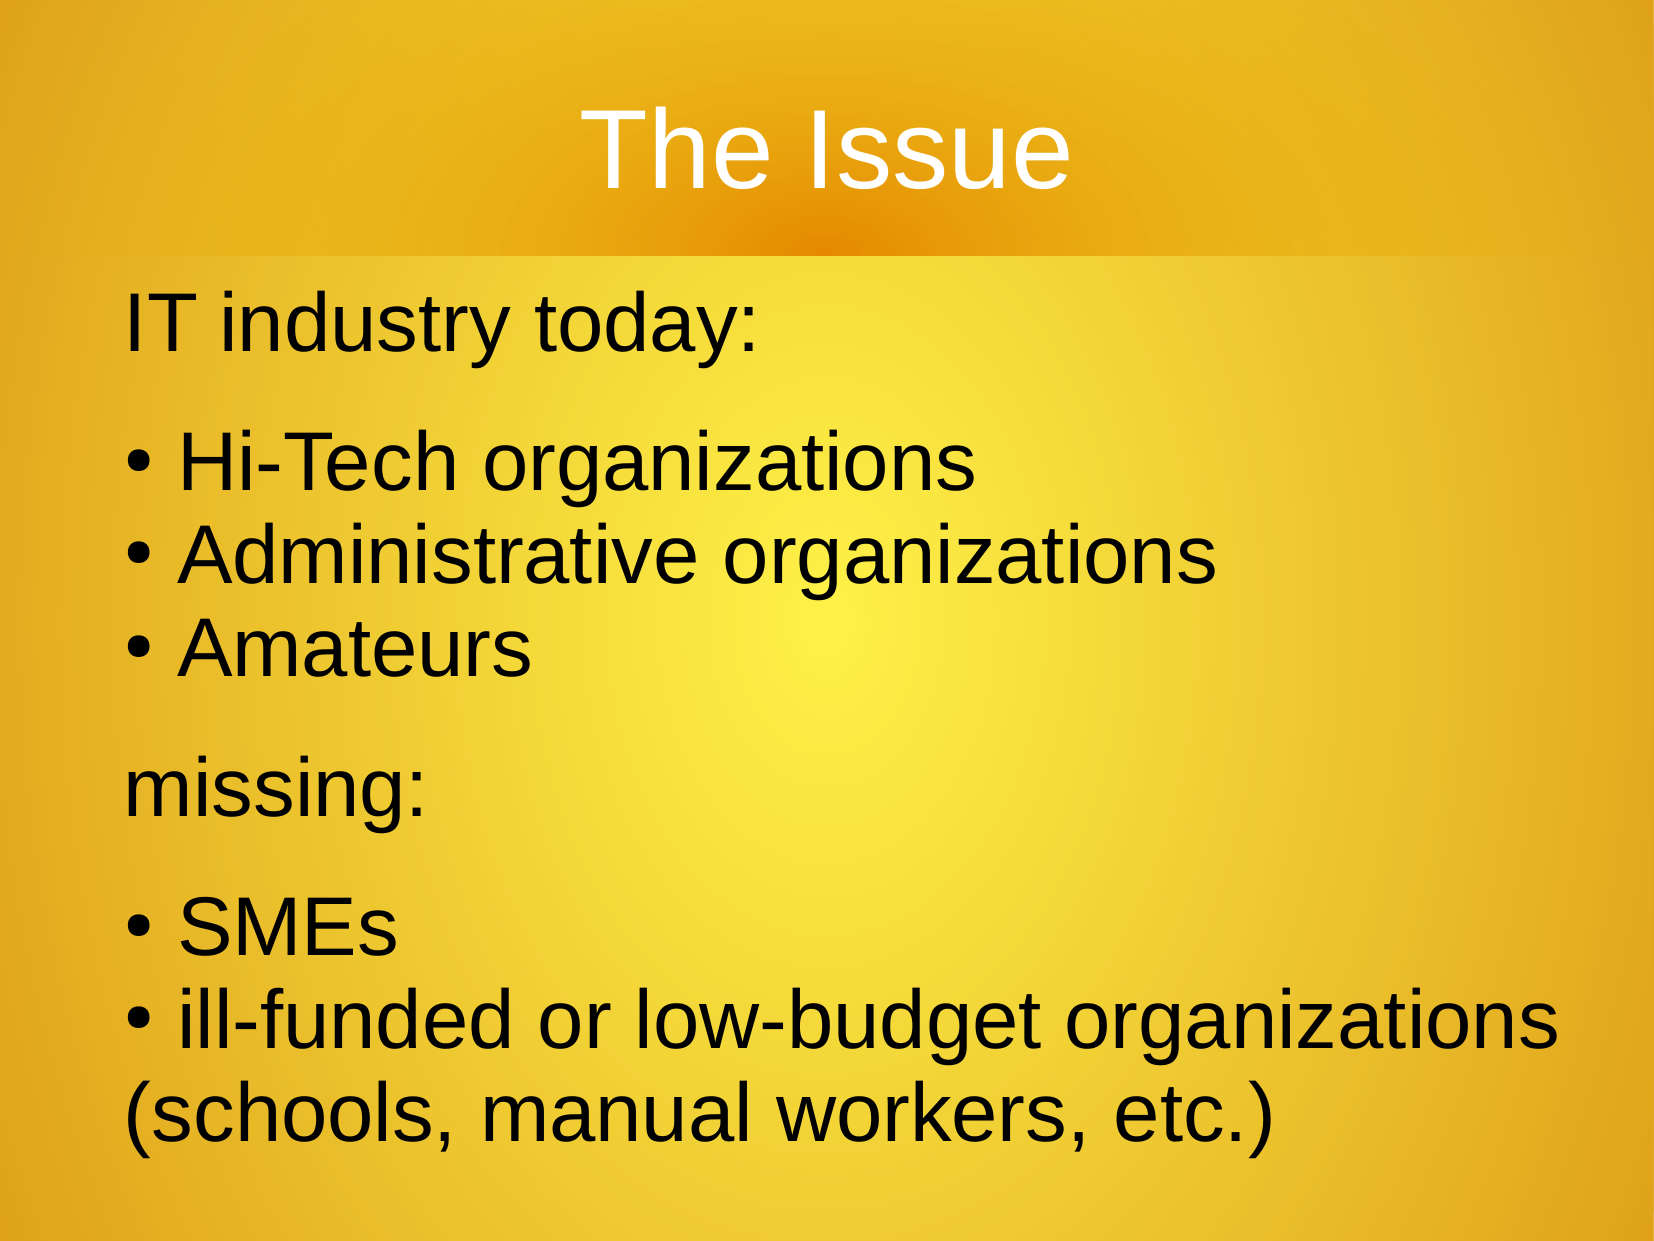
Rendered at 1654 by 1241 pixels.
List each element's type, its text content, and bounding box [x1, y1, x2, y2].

title The Issue [82, 47, 1571, 252]
subtitle IT industry today: Hi-Tech organizations Administrative organizations Amateurs missing: SMEs ill-funded or low-budget organizations (schools, manual workers, etc.) [124, 276, 1613, 1160]
